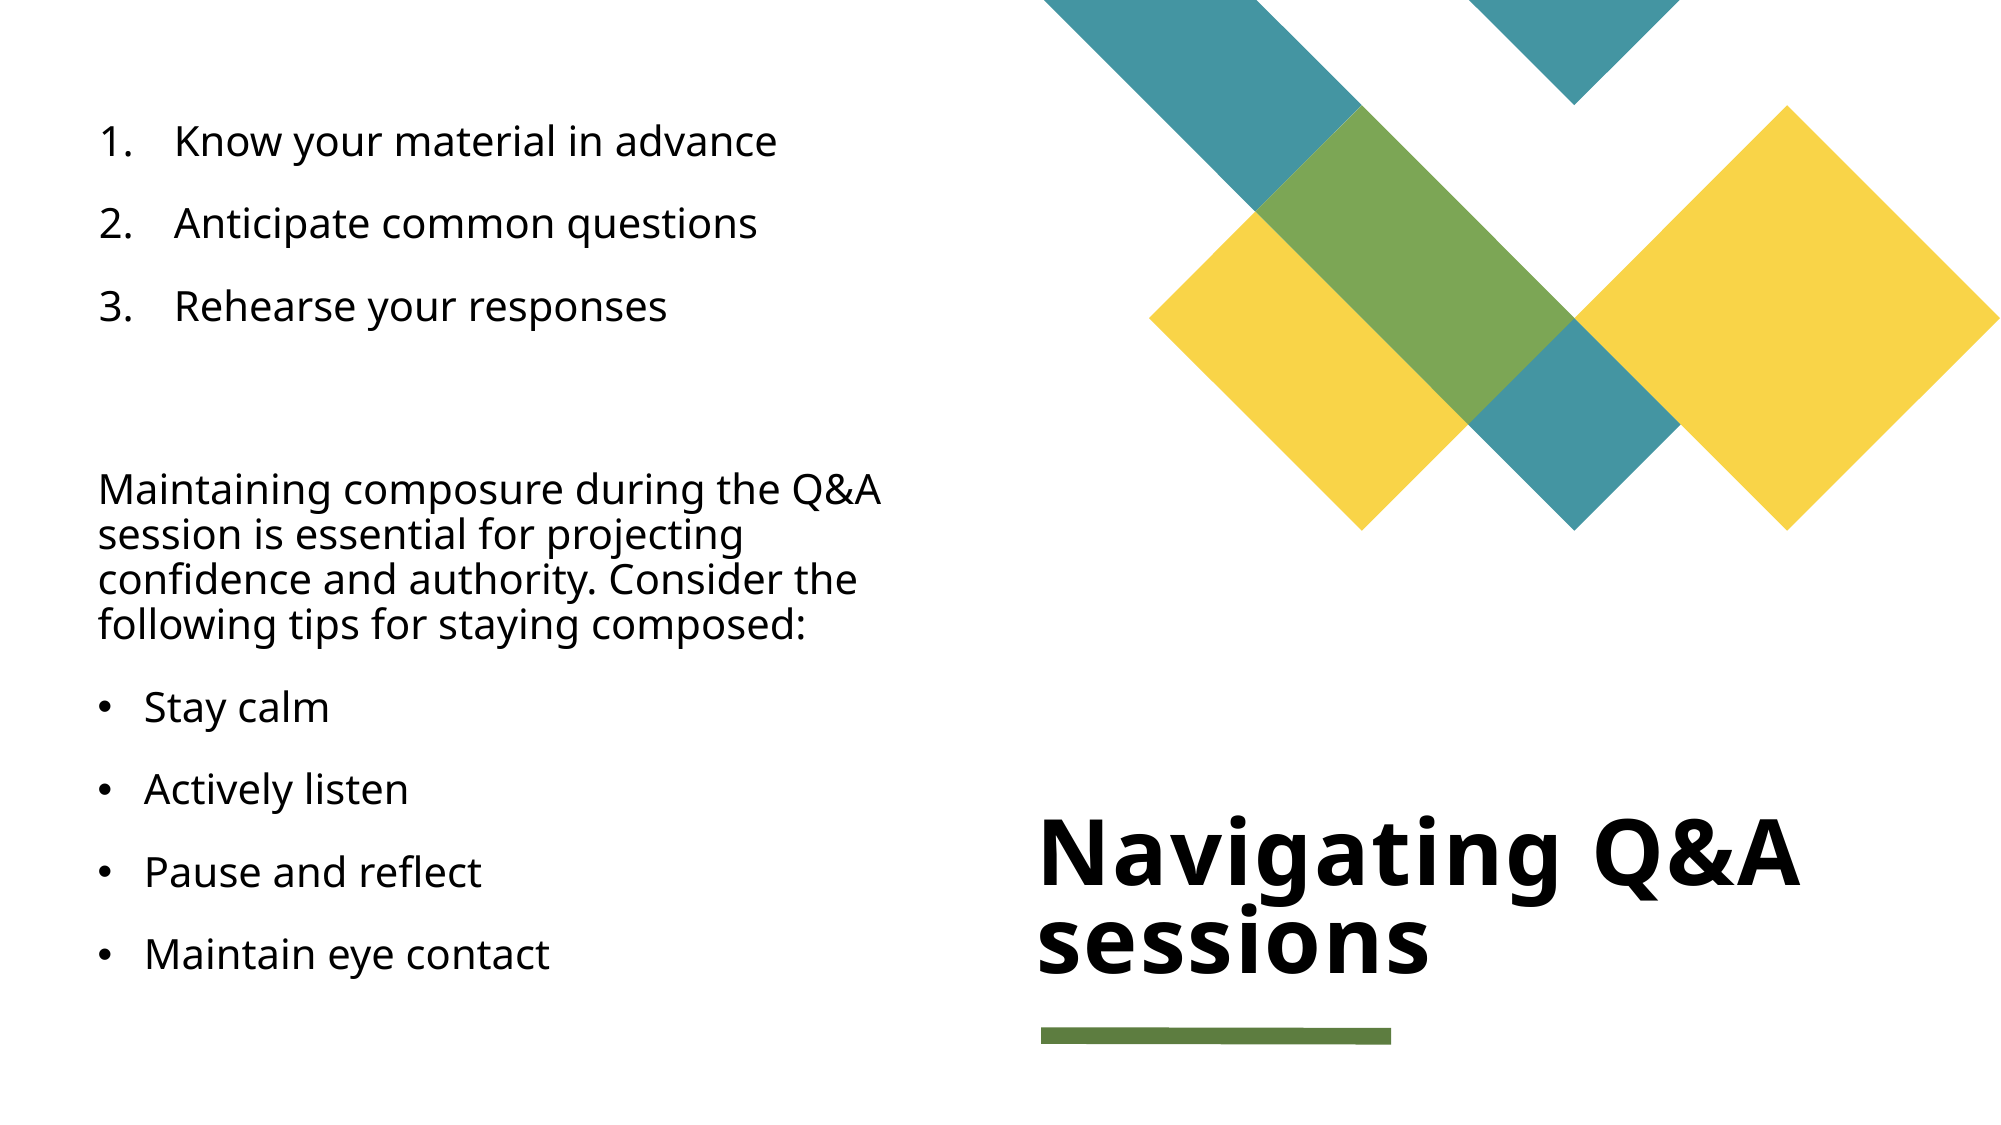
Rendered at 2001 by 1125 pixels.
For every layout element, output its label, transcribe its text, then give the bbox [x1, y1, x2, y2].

list Maintaining composure during the Q&A session is essential for projecting confidence and authority. Consider the following tips for staying composed: Stay calm Actively listen Pause and reflect Maintain eye contact [97, 461, 951, 1006]
title Navigating Q&A sessions [1036, 574, 1847, 992]
list Know your material in advance Anticipate common questions Rehearse your responses [99, 75, 952, 454]
